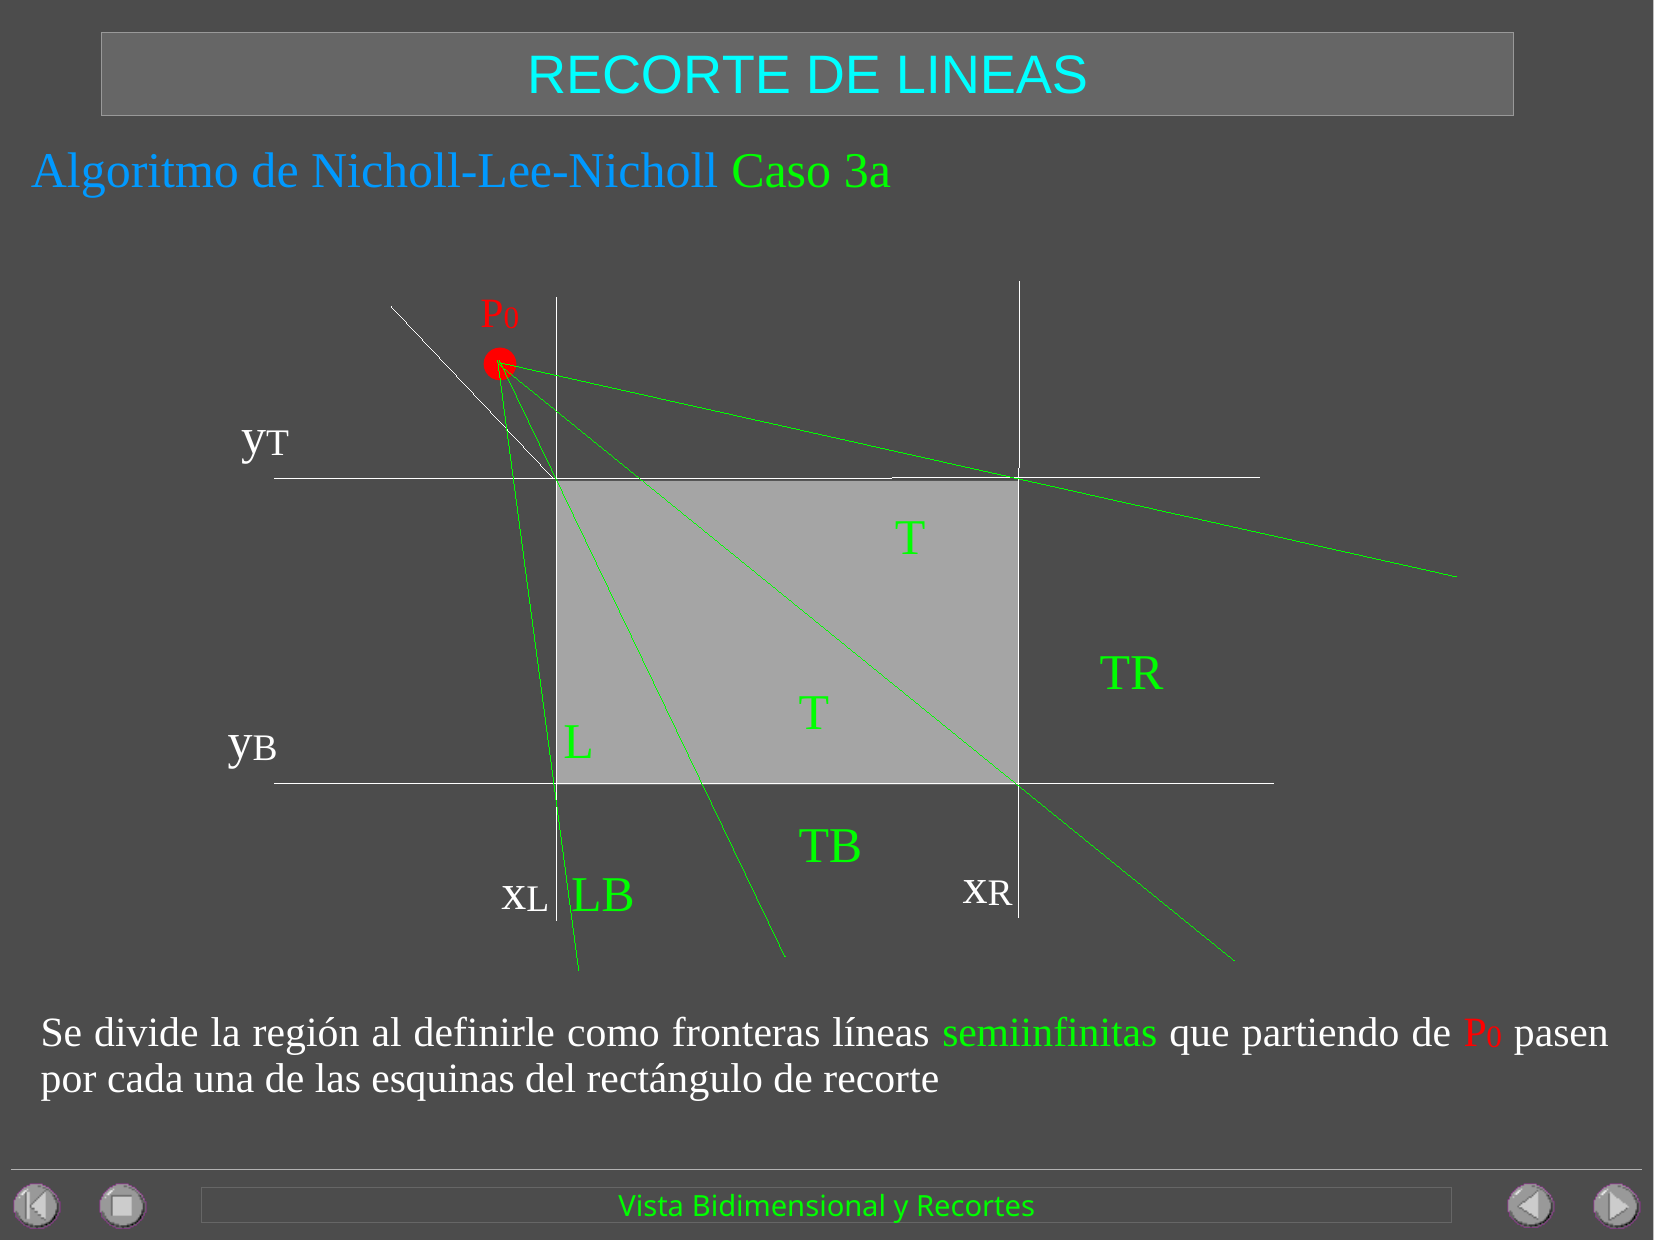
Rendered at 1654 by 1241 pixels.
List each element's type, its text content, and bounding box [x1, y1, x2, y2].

text_box L [563, 714, 639, 775]
picture [11, 1181, 62, 1232]
picture [97, 1181, 148, 1232]
text_box [557, 480, 1019, 785]
text_box xR [962, 858, 1017, 928]
picture [1591, 1181, 1642, 1232]
text_box Algoritmo de Nicholl-Lee-Nicholl Caso 3a [30, 143, 1633, 204]
text_box T [895, 509, 971, 570]
text_box P0 [480, 289, 525, 348]
title RECORTE DE LINEAS [101, 32, 1514, 116]
picture [1505, 1181, 1556, 1231]
text_box yB [227, 714, 282, 784]
text_box TB [798, 818, 874, 879]
text_box [483, 347, 517, 381]
text_box yT [241, 409, 296, 479]
text_box xL [501, 864, 556, 934]
text_box TR [1099, 644, 1175, 705]
text_box T [798, 685, 874, 746]
text_box LB [571, 866, 647, 927]
text_box Se divide la región al definirle como fronteras líneas semiinfinitas que partiendo de P0 pasen por cada una de las esquinas del rectángulo de recorte [40, 1009, 1609, 1155]
